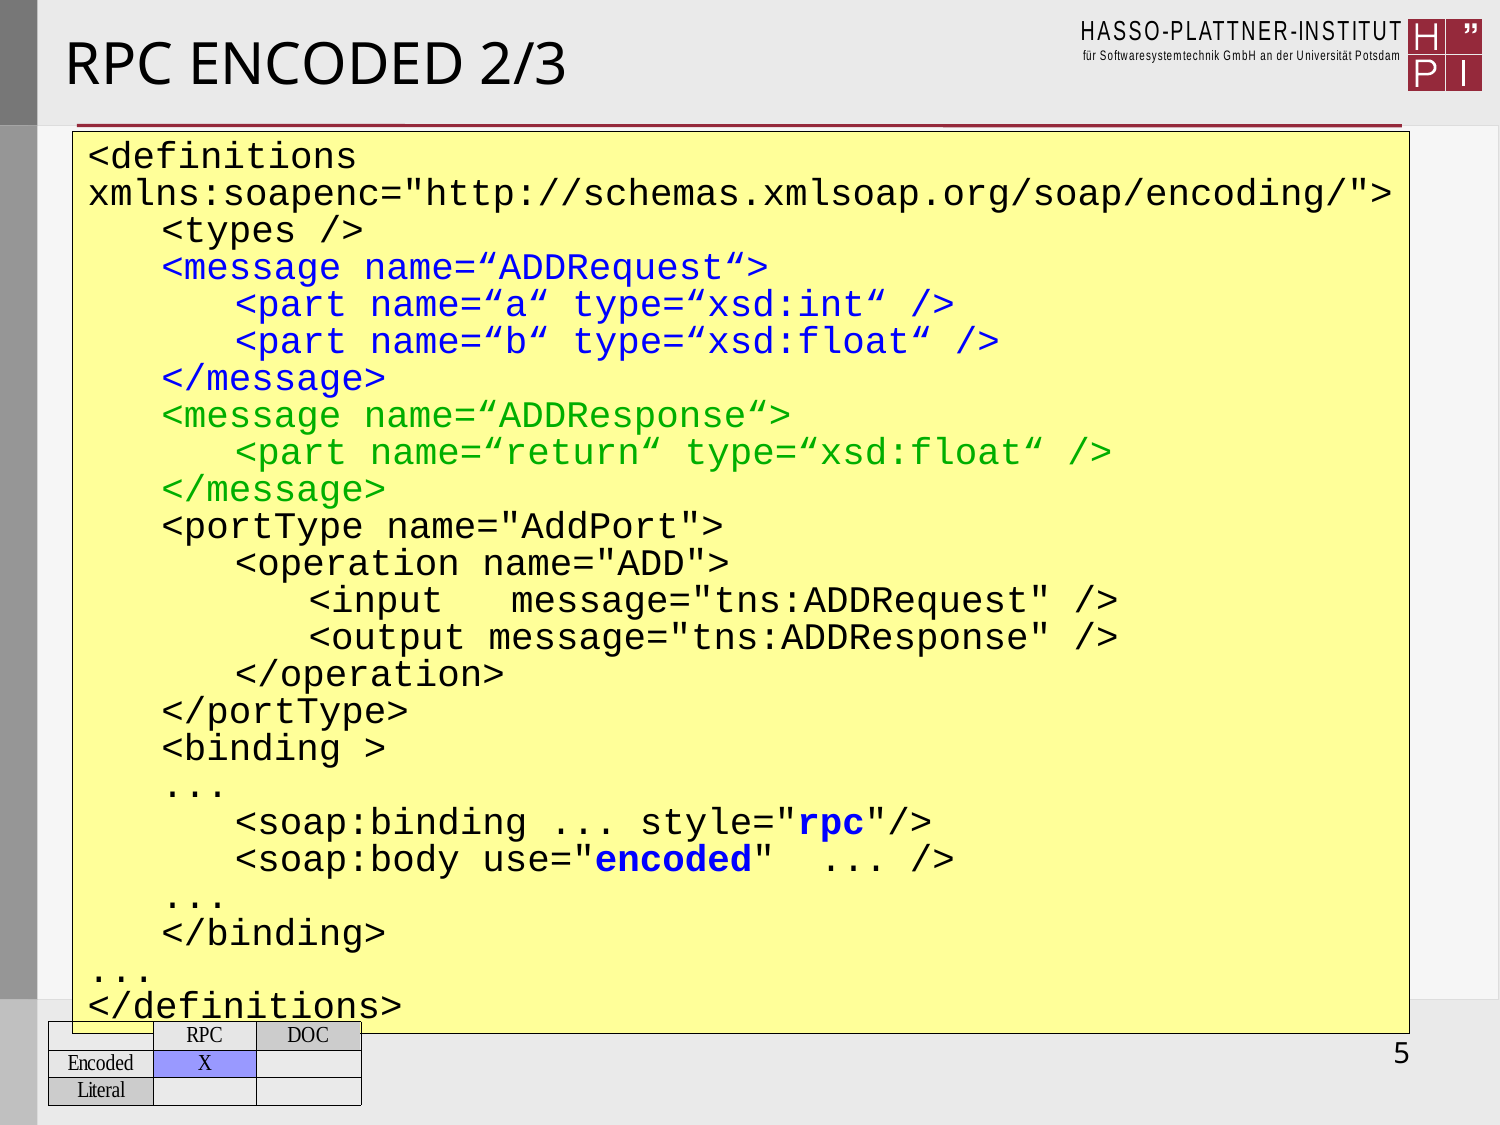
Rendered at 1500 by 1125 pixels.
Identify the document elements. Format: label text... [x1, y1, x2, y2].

chart [47, 1020, 363, 1108]
text_box <definitions xmlns:soapenc="http://schemas.xmlsoap.org/soap/encoding/"> <types /> <message name=“ADDRequest“> <part name=“a“ type=“xsd:int“ /> <part name=“b“ type=“xsd:float“ /> </message> <message name=“ADDResponse“> <part name=“return“ type=“xsd:float“ /> </message> <portType name="AddPort"> <operation name="ADD"> <input message="tns:ADDRequest" /> <output message="tns:ADDResponse" /> </operation> </portType> <binding > ... <soap:binding ... style="rpc"/> <soap:body use="encoded" ... /> ... </binding> ... </definitions> [72, 131, 1410, 988]
title RPC ENCODED 2/3 [64, 0, 1070, 140]
